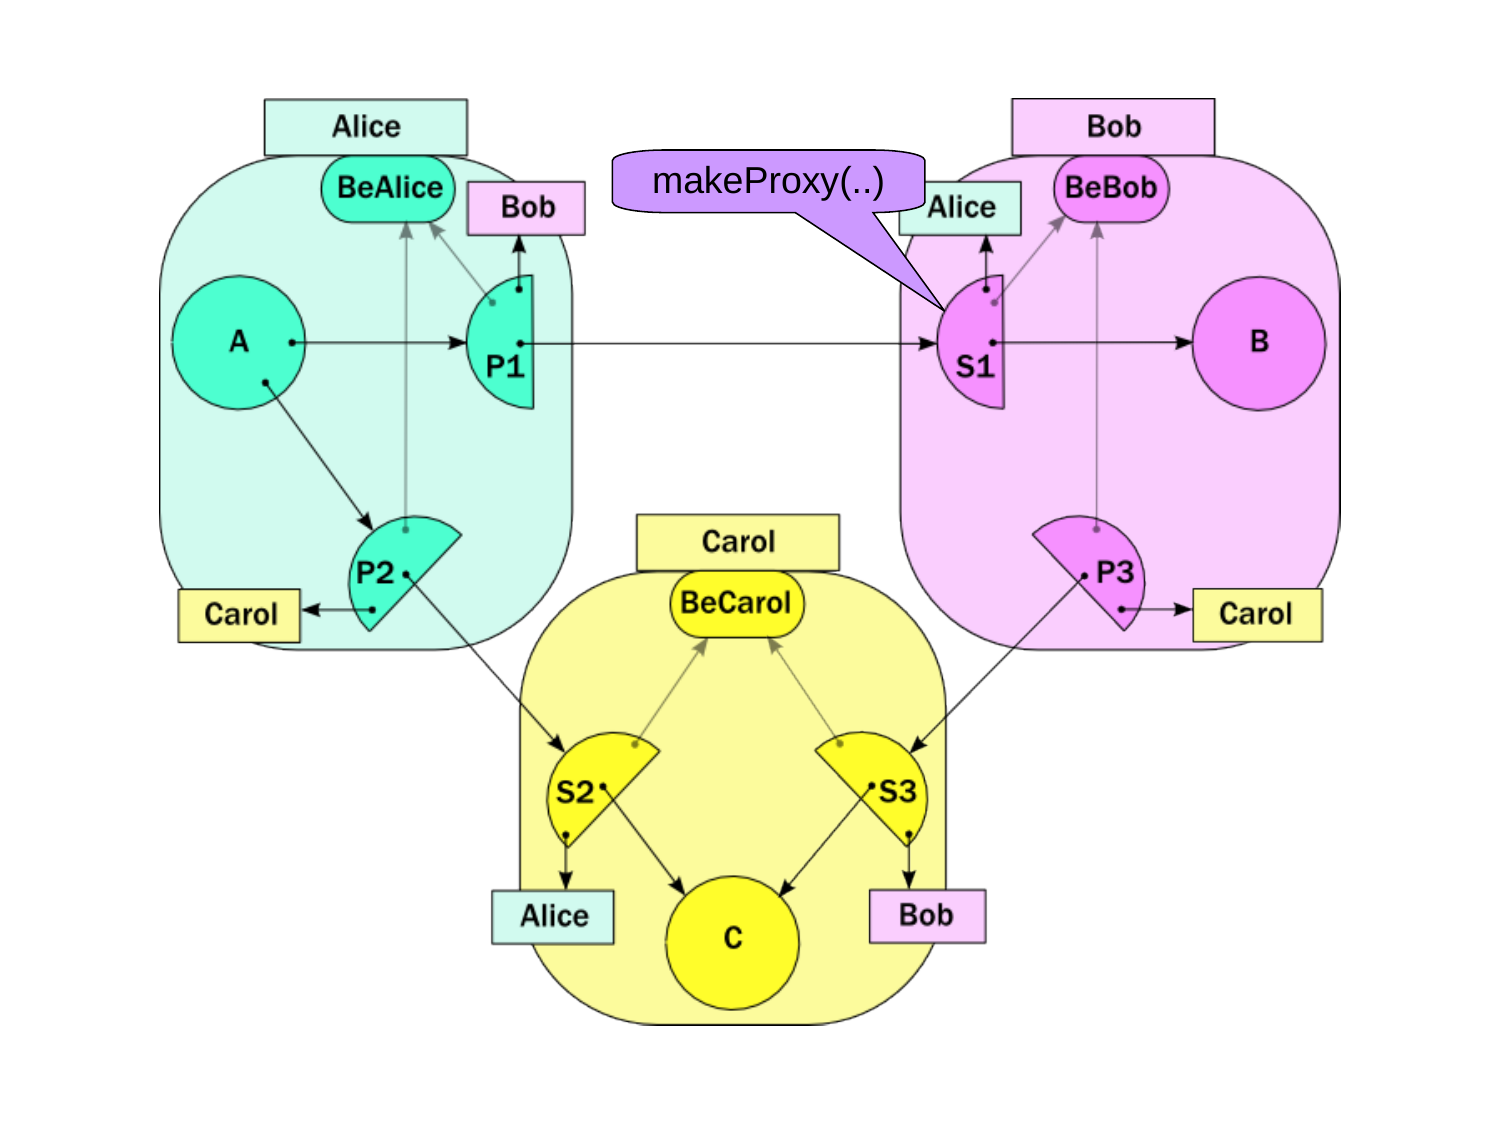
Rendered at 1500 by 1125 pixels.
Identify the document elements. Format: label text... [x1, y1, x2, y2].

picture [159, 98, 1341, 1026]
text_box makeProxy(..) [612, 149, 945, 312]
